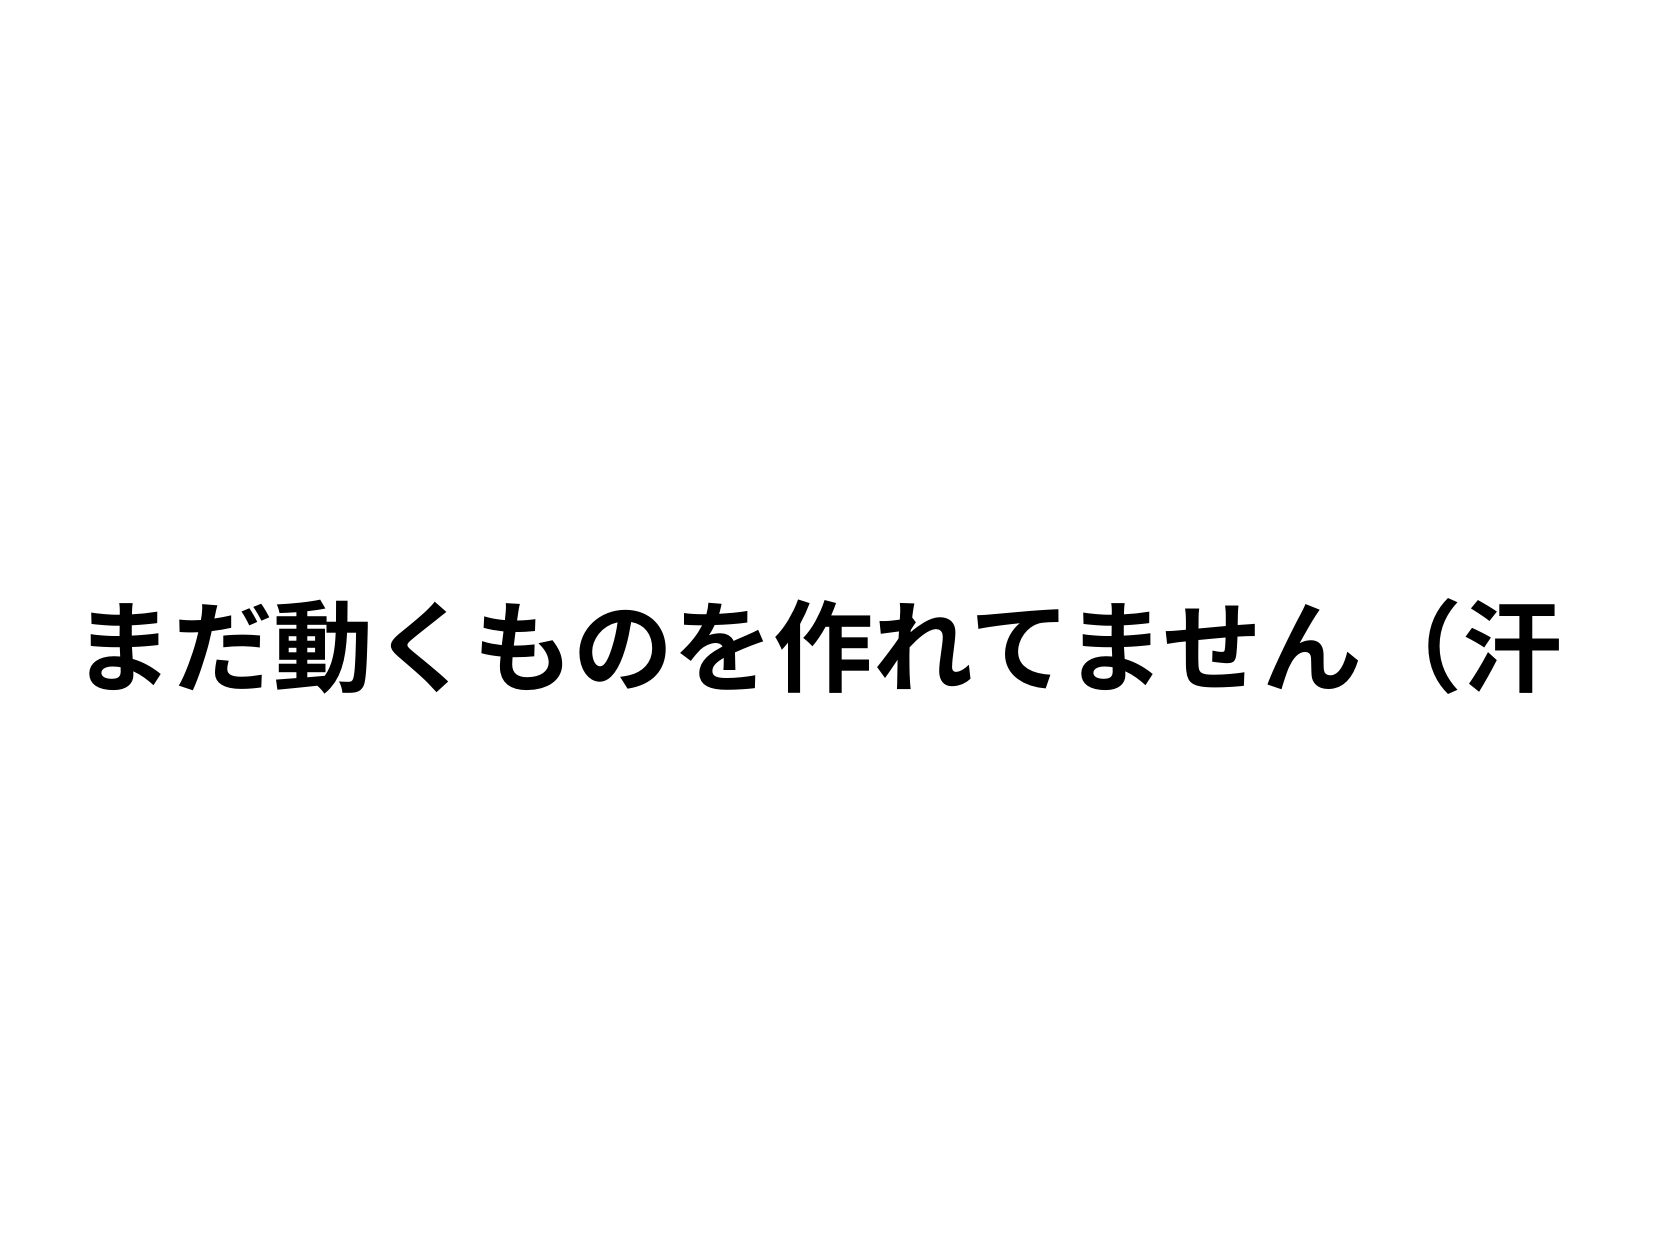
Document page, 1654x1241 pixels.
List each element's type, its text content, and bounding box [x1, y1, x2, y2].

text_box まだ動くものを作れてません（汗 [59, 561, 1593, 688]
